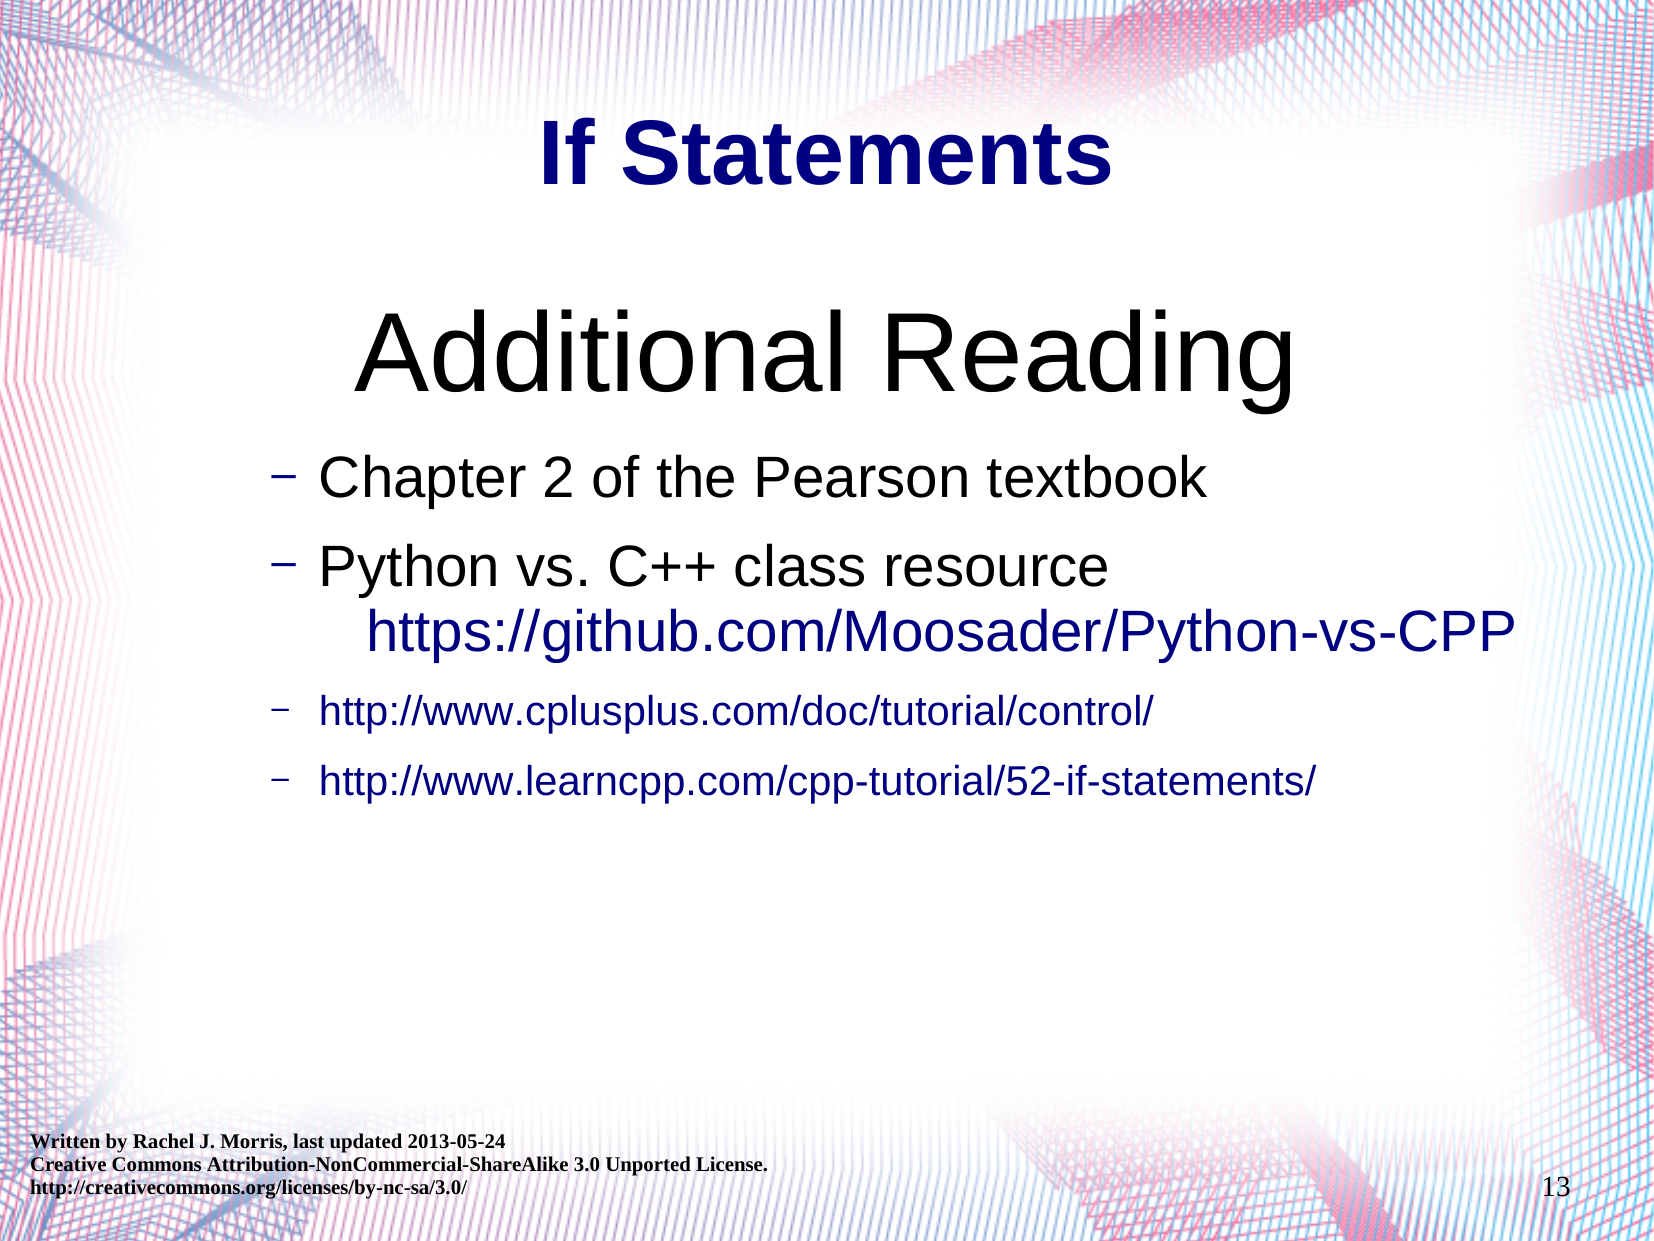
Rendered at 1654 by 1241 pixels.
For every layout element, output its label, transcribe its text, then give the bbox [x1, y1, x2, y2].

title If Statements [82, 49, 1571, 257]
picture [0, 0, 1654, 1241]
list Additional Reading Chapter 2 of the Pearson textbook Python vs. C++ class resource https://github.com/Moosader/Python-vs-CPP http://www.cplusplus.com/doc/tutorial/control/ http://www.learncpp.com/cpp-tutorial/52-if-statements/ [82, 290, 1571, 1010]
